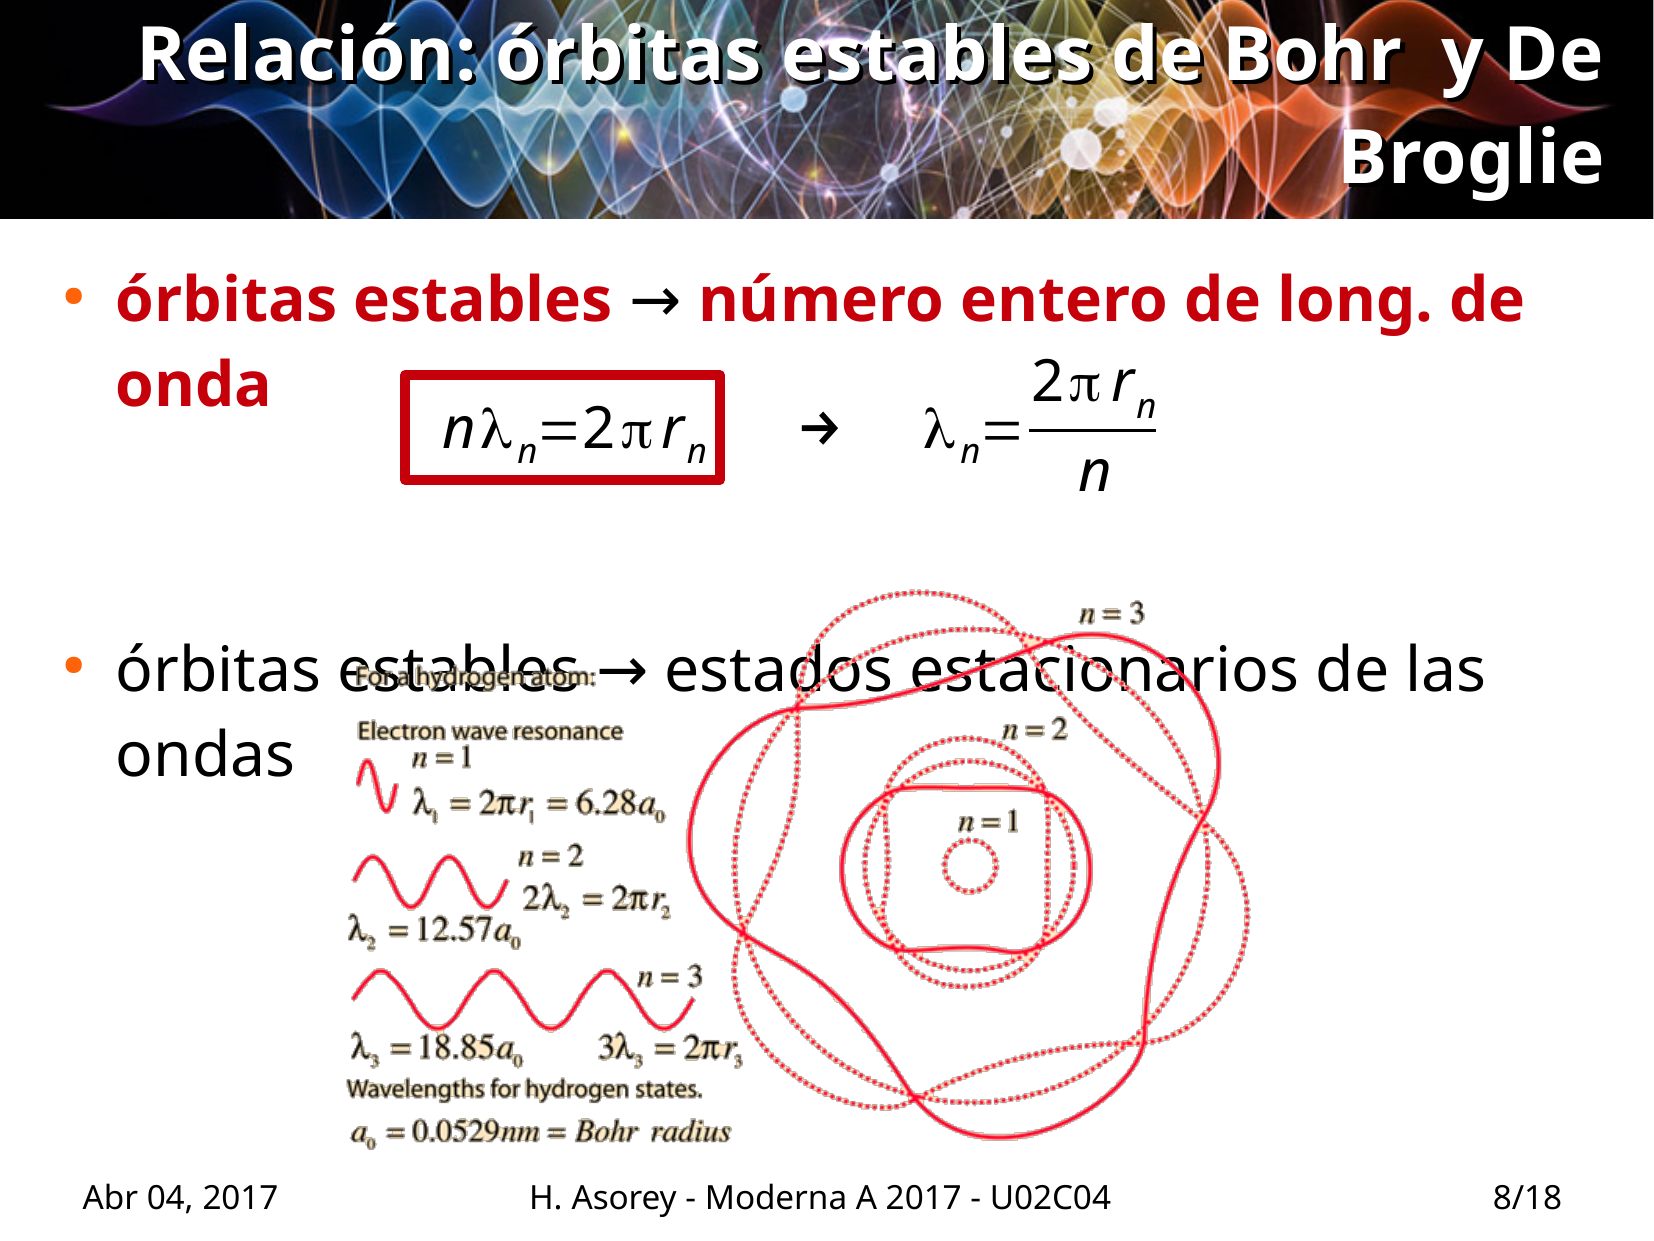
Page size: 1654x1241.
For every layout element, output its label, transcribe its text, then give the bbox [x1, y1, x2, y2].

chart [435, 345, 1166, 507]
title Relación: órbitas estables de Bohr y De Broglie [45, 15, 1606, 191]
list órbitas estables → número entero de long. de onda órbitas estables → estados estacionarios de las ondas [45, 255, 1606, 1156]
picture [330, 565, 1265, 1186]
picture [0, 0, 1654, 219]
chart [435, 380, 715, 475]
